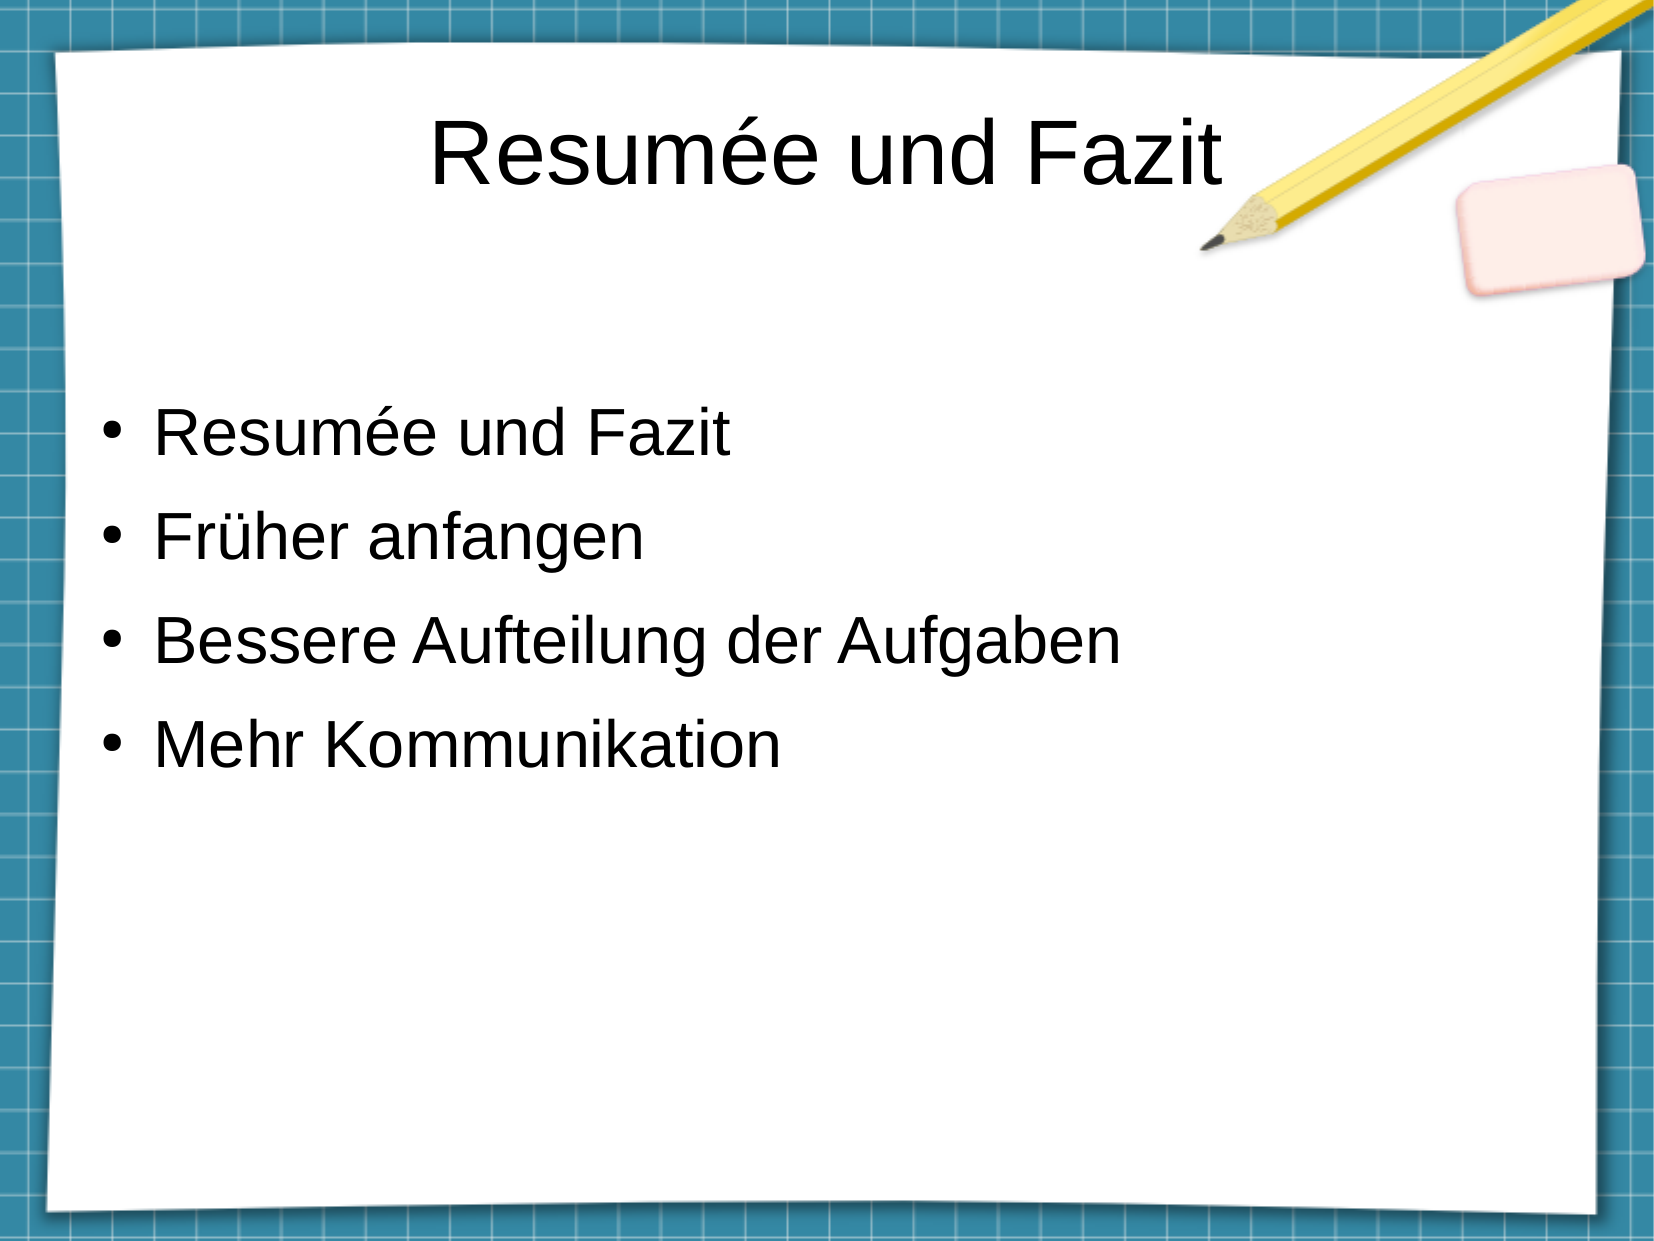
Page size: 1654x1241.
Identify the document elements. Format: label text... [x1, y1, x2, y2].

picture [0, 0, 1654, 1241]
title Resumée und Fazit [82, 49, 1571, 257]
list Resumée und Fazit Früher anfangen Bessere Aufteilung der Aufgaben Mehr Kommunikation [82, 290, 1571, 1010]
